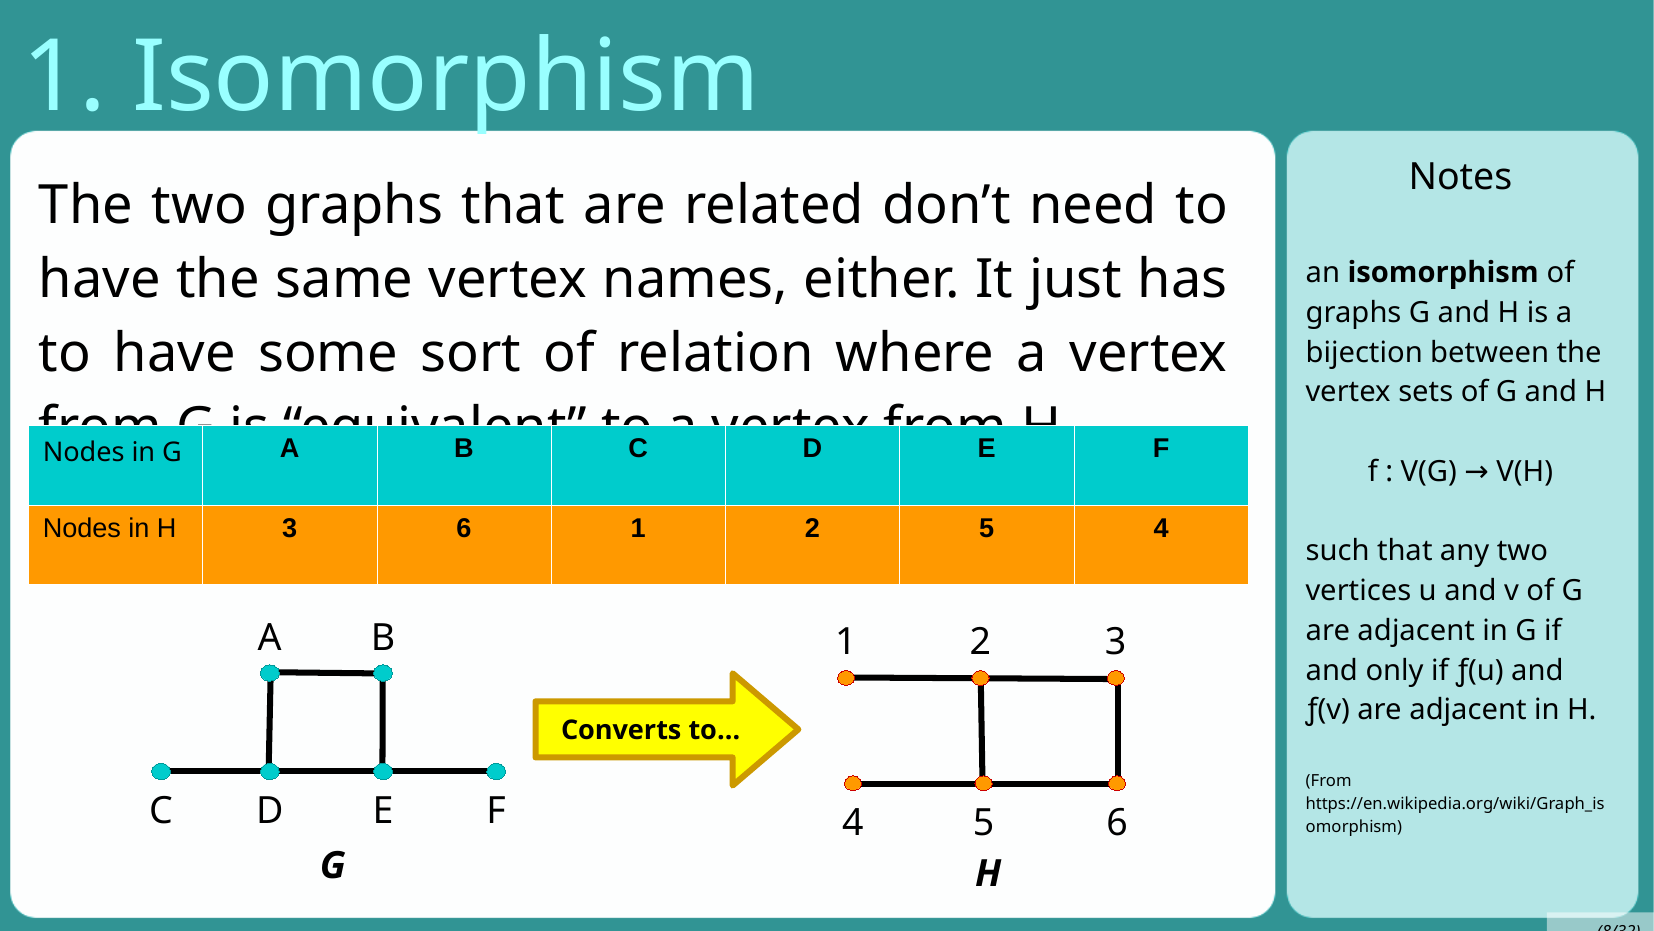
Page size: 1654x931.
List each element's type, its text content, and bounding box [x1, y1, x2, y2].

text_box D [260, 763, 280, 780]
text_box E [373, 763, 393, 780]
table_cell 5 [900, 506, 1074, 584]
text_box 4 [844, 775, 862, 791]
text_box (<number>/32) [1546, 912, 1654, 931]
text_box 6 [1108, 775, 1126, 791]
text_box The two graphs that are related don’t need to have the same vertex names, either. It just has to have some sort of relation where a vertex from G is “equivalent” to a vertex from H. [39, 165, 1247, 425]
table_header E [900, 426, 1074, 505]
text_box H [815, 839, 1161, 896]
table_cell 3 [203, 506, 377, 584]
table_header F [1075, 426, 1248, 505]
table_header D [726, 426, 899, 505]
text_box B [373, 664, 393, 682]
text_box Converts to… [535, 673, 799, 786]
text_box F [486, 763, 506, 780]
table_header B [378, 426, 551, 505]
text_box Notes an isomorphism of graphs G and H is a bijection between the vertex sets of G and H f : V(G) → V(H) such that any two vertices u and v of G are adjacent in G if and only if ƒ(u) and ƒ(v) are adjacent in H. (From https://en.wikipedia.org/wiki/Graph_isomorphism) [1290, 141, 1631, 752]
picture [0, 0, 1654, 931]
text_box 2 [971, 670, 990, 686]
text_box C [151, 763, 171, 780]
text_box 1 [837, 670, 855, 686]
table_cell 2 [726, 506, 899, 584]
text_box 3 [1107, 670, 1125, 686]
text_box A [260, 664, 280, 682]
table_cell 1 [552, 506, 725, 584]
table_header A [203, 426, 377, 505]
text_box G [143, 831, 522, 889]
table_header C [552, 426, 725, 505]
table_cell Nodes in H [29, 506, 202, 584]
table_cell 6 [378, 506, 551, 584]
title 1. Isomorphism [22, 13, 1511, 130]
table_cell 4 [1075, 506, 1248, 584]
text_box 5 [974, 775, 993, 791]
table_header Nodes in G [29, 426, 202, 505]
